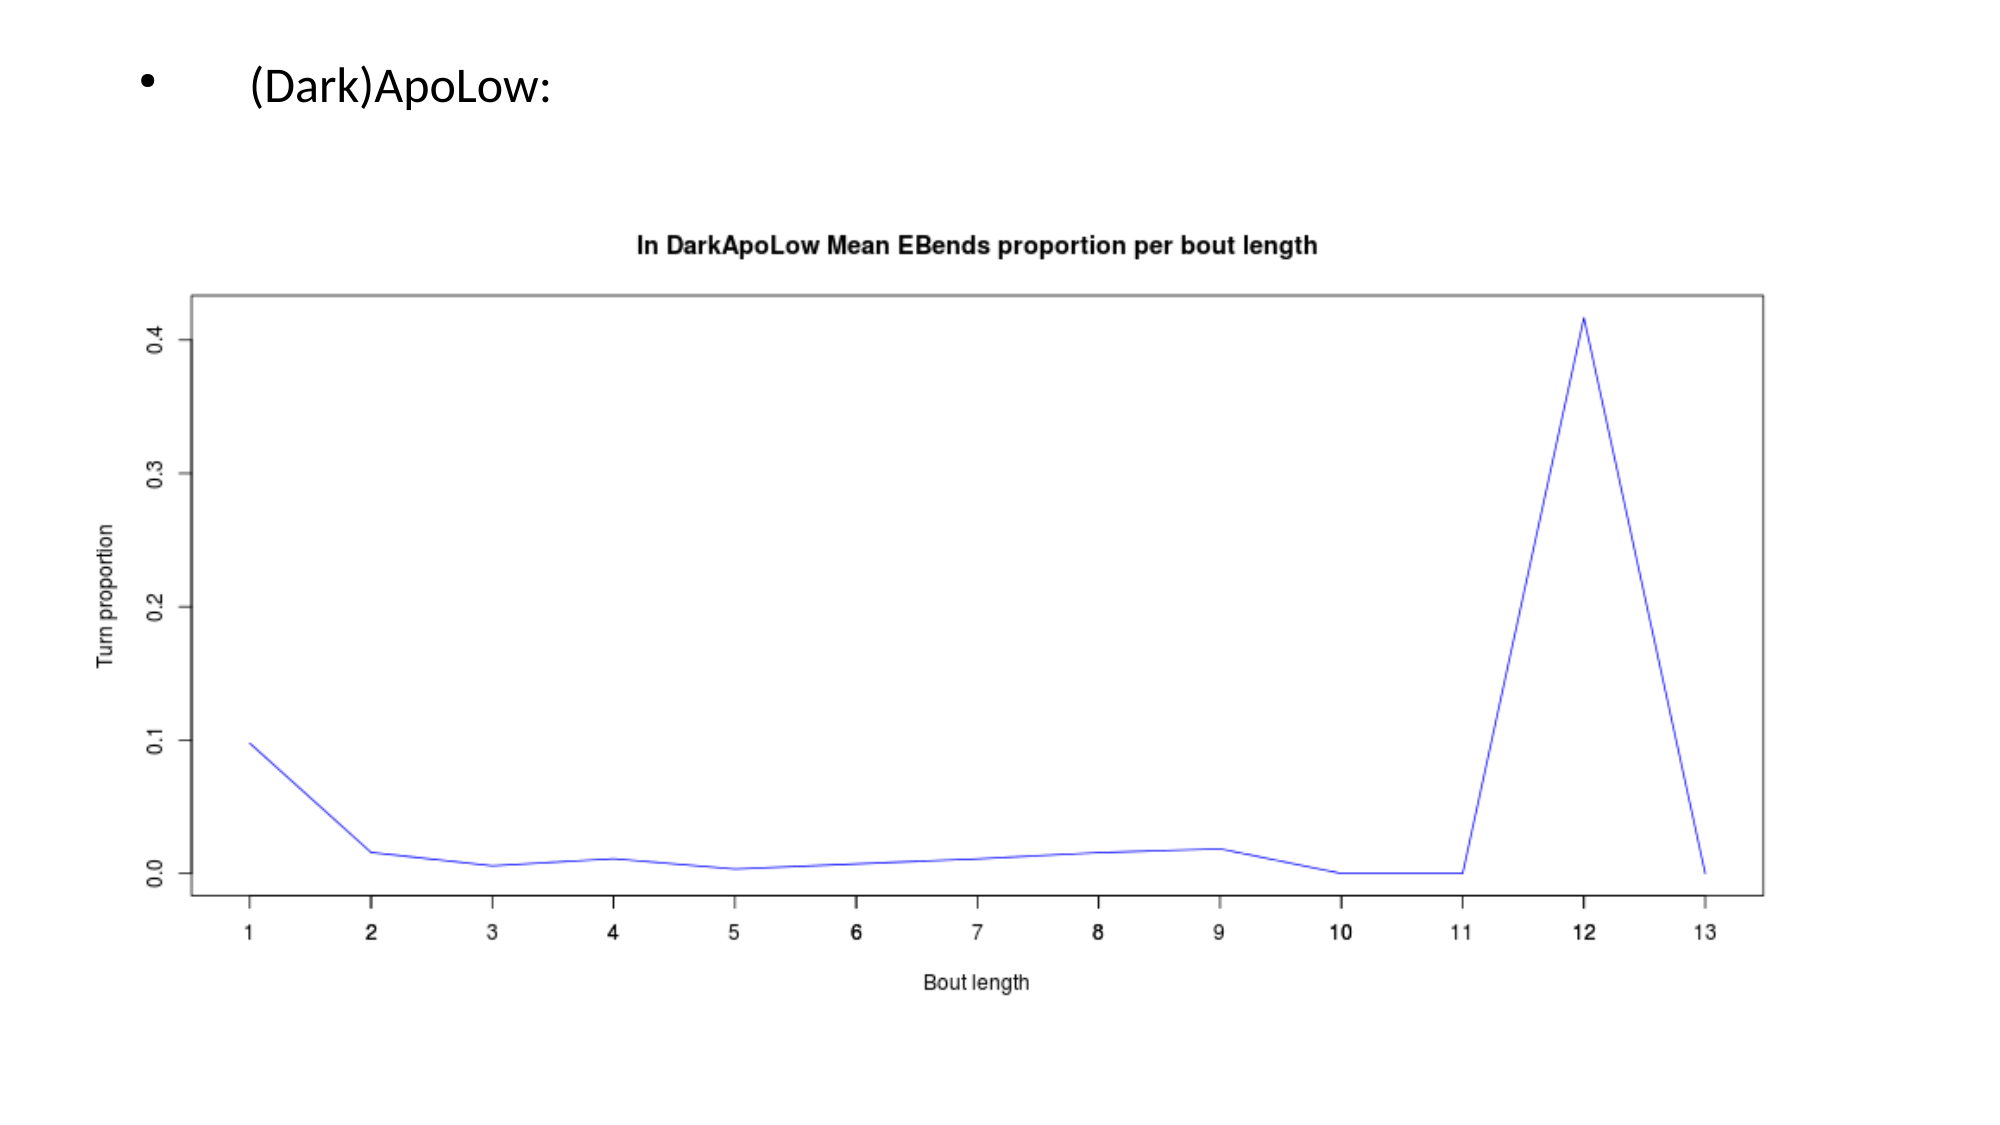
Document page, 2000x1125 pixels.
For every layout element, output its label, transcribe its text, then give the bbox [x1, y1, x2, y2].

text_box (Dark)ApoLow: [0, 0, 2000, 946]
picture [90, 194, 1816, 1023]
